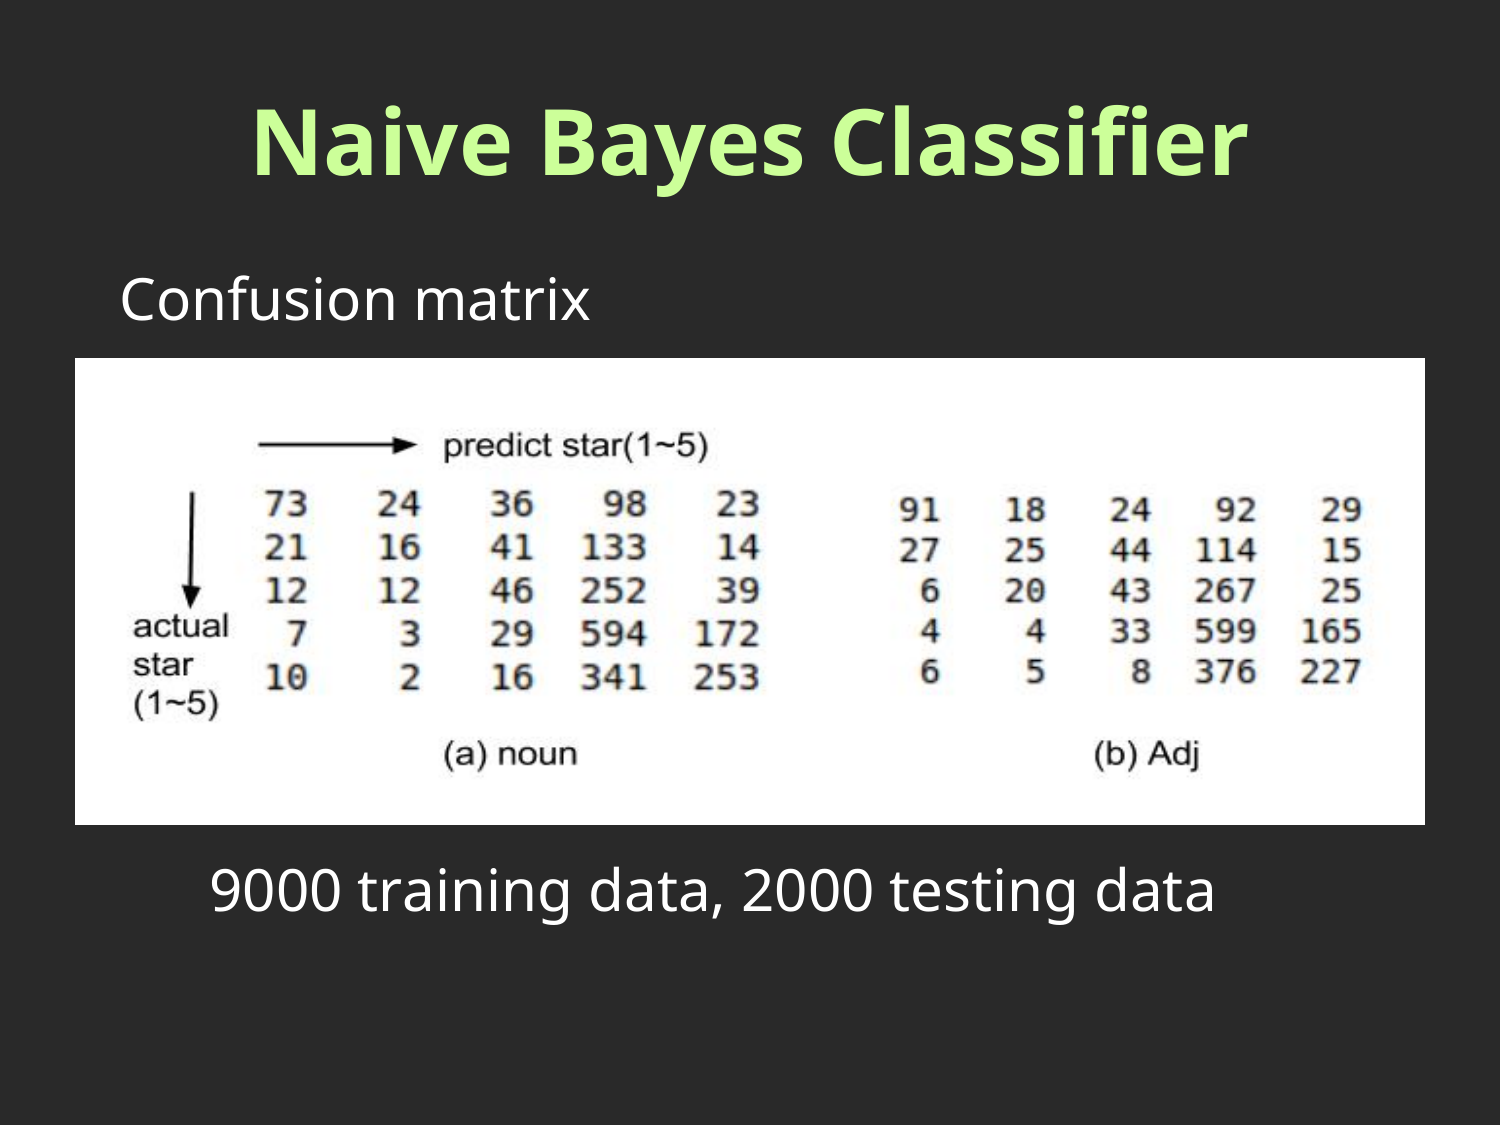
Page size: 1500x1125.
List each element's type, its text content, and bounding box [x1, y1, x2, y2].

text_box Confusion matrix [105, 254, 916, 340]
title Naive Bayes Classifier [75, 45, 1426, 233]
picture [75, 358, 1426, 826]
text_box 9000 training data, 2000 testing data [195, 845, 1291, 931]
